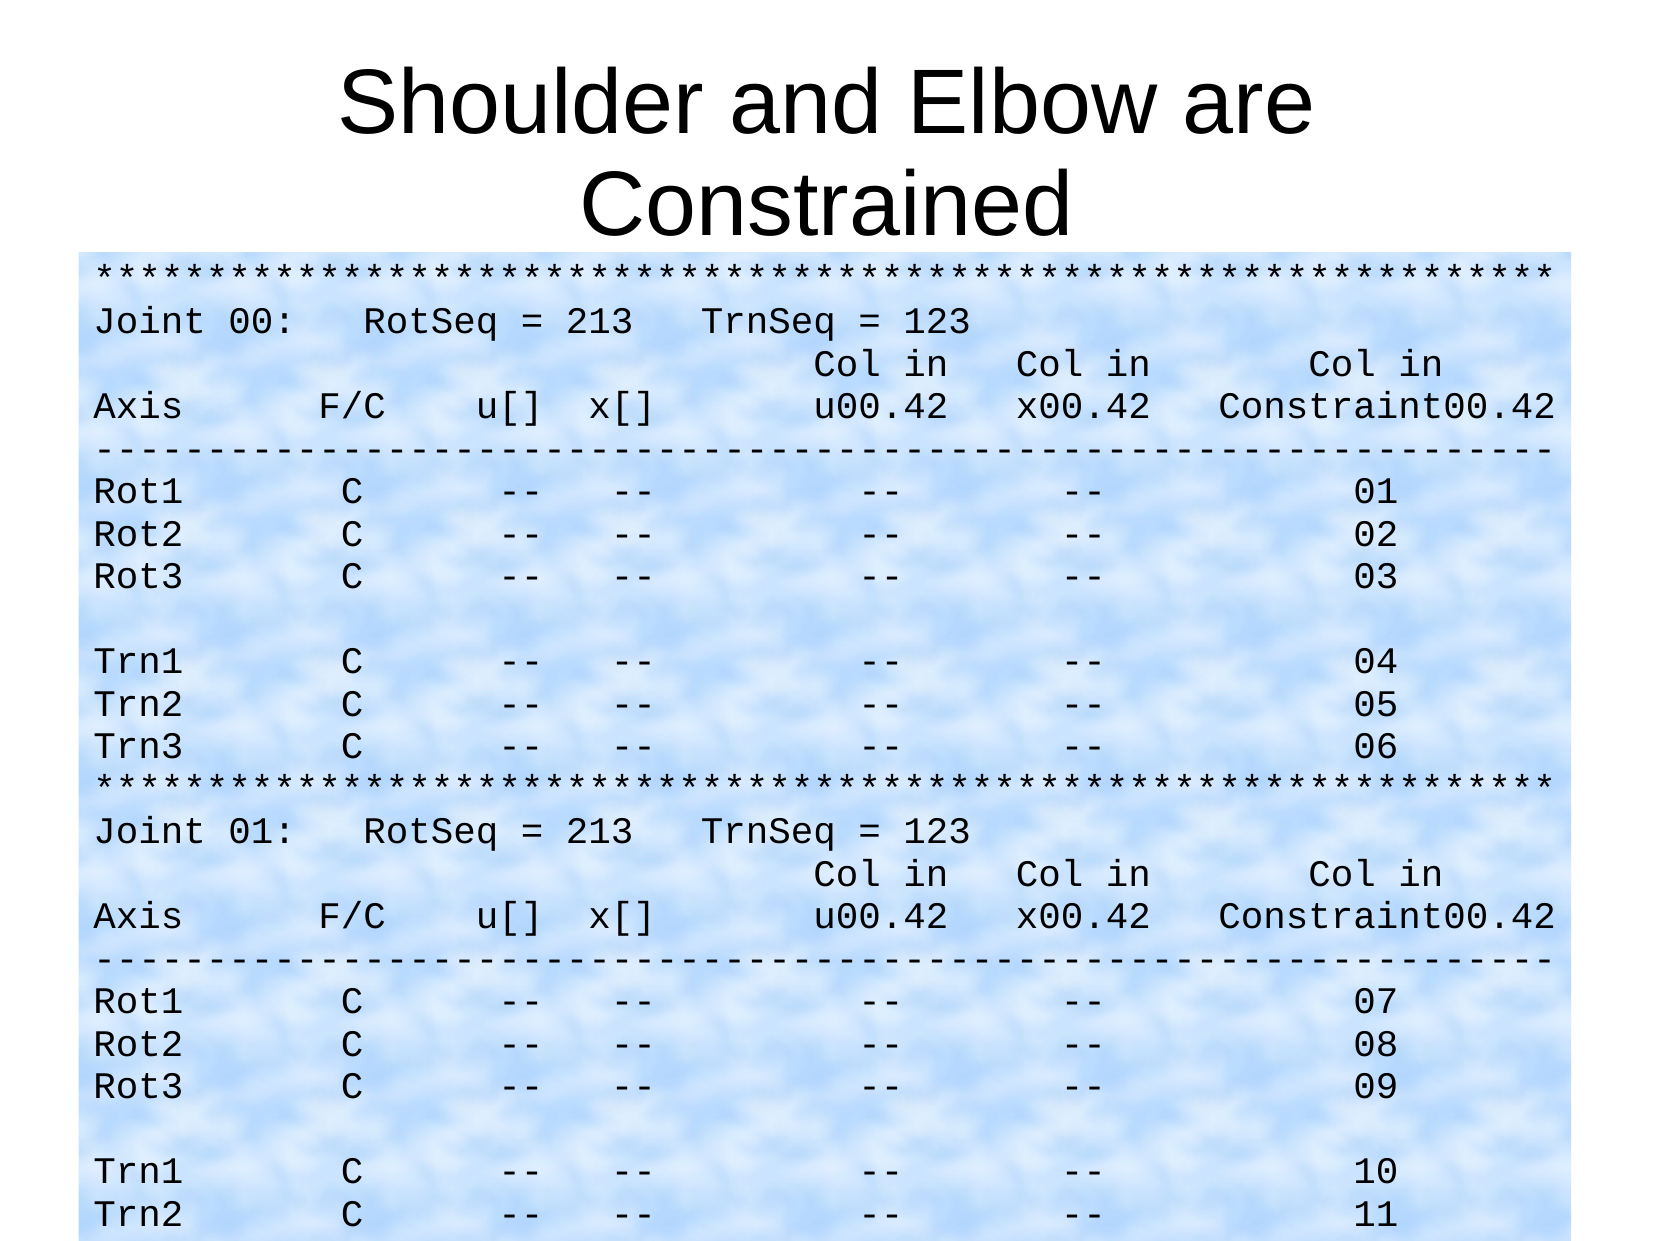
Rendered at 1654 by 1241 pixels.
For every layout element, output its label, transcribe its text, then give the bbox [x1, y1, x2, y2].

title Shoulder and Elbow are Constrained [82, 49, 1571, 252]
text_box ***************************************************************** Joint 00: RotSeq = 213 TrnSeq = 123 Col in Col in Col in Axis F/C u[] x[] u00.42 x00.42 Constraint00.42 ----------------------------------------------------------------- Rot1 C -- -- -- -- 01 Rot2 C -- -- -- -- 02 Rot3 C -- -- -- -- 03 Trn1 C -- -- -- -- 04 Trn2 C -- -- -- -- 05 Trn3 C -- -- -- -- 06 ***************************************************************** Joint 01: RotSeq = 213 TrnSeq = 123 Col in Col in Col in Axis F/C u[] x[] u00.42 x00.42 Constraint00.42 ----------------------------------------------------------------- Rot1 C -- -- -- -- 07 Rot2 C -- -- -- -- 08 Rot3 C -- -- -- -- 09 Trn1 C -- -- -- -- 10 Trn2 C -- -- -- -- 11 Trn3 C -- -- -- -- 12 [78, 252, 1572, 1162]
picture [1381, 1162, 1392, 1181]
picture [78, 1162, 1572, 1241]
